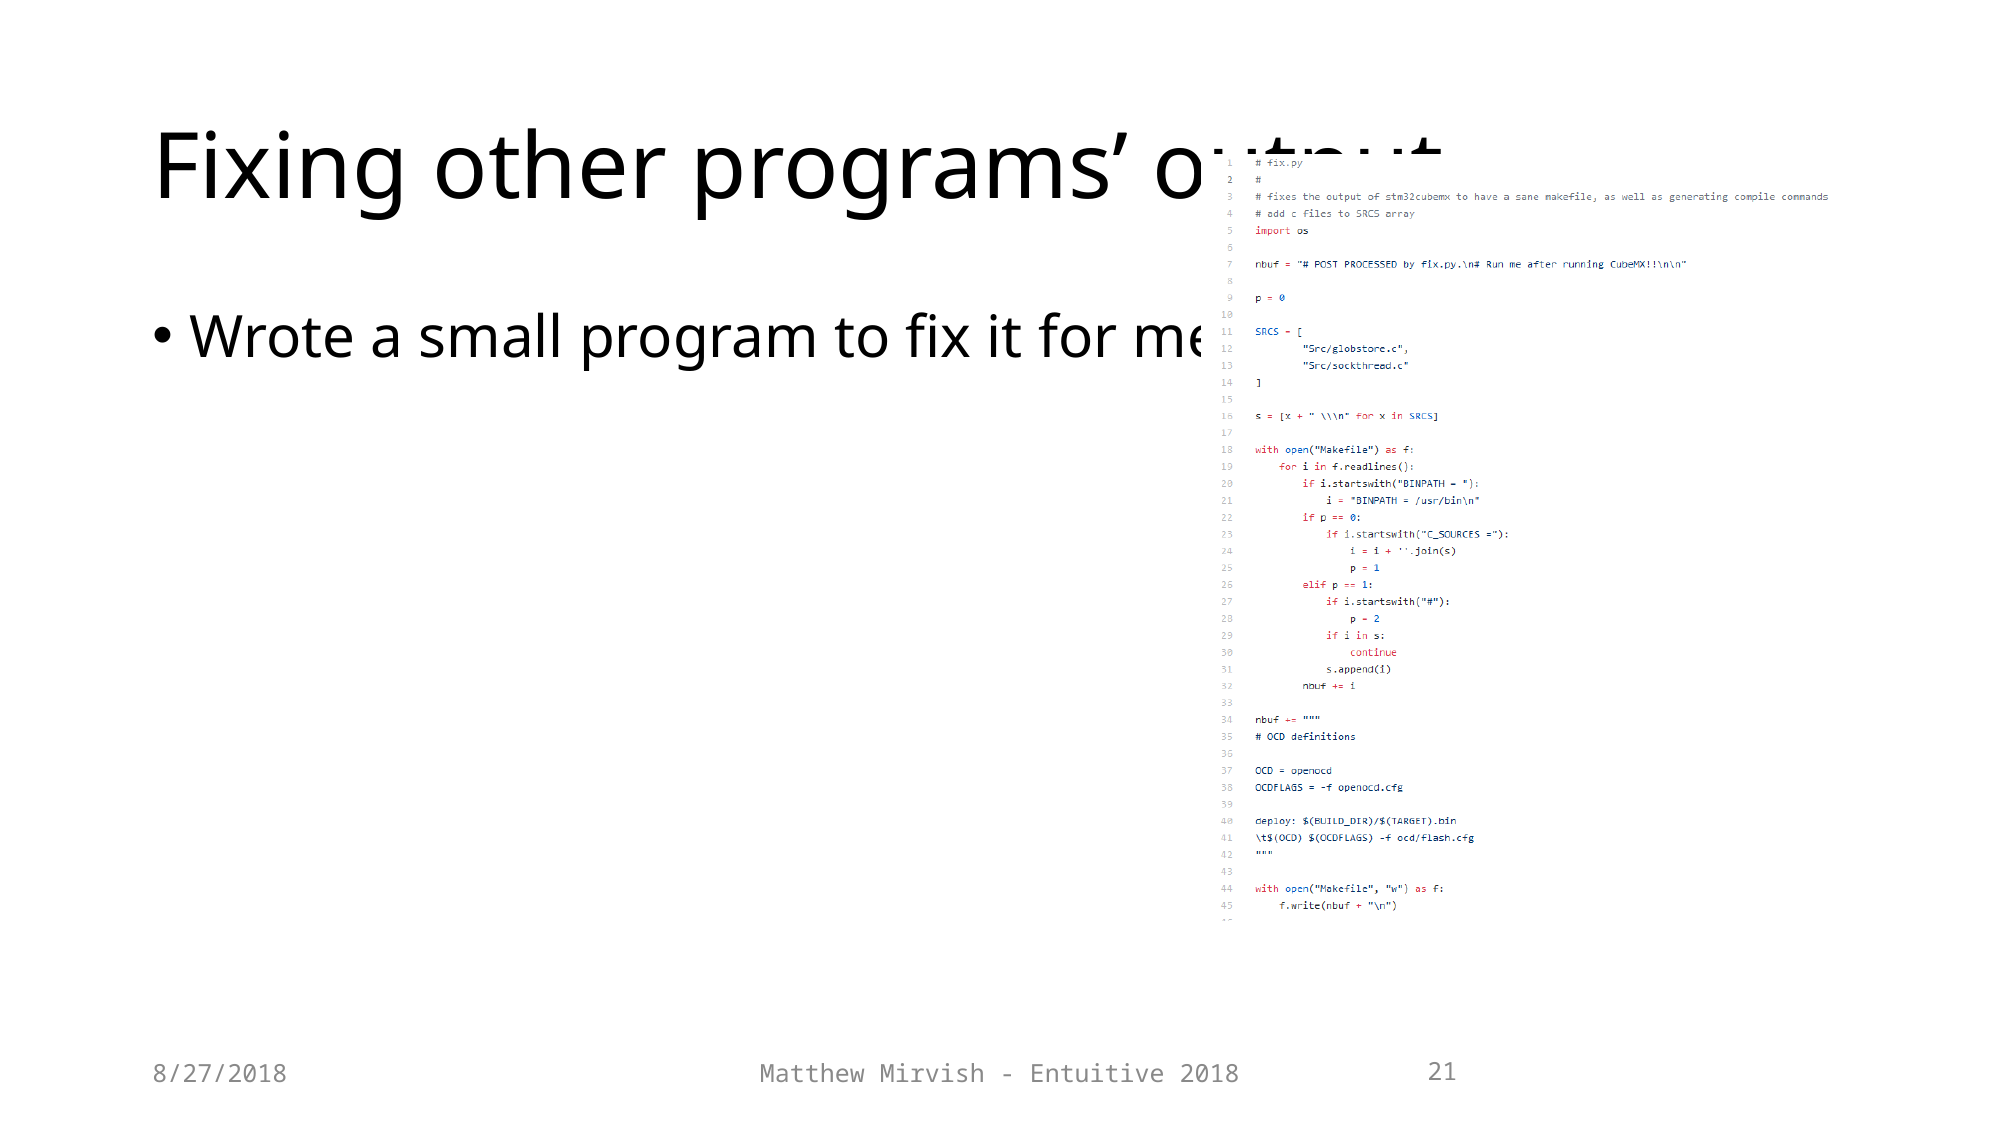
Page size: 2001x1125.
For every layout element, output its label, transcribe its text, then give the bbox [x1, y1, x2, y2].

text_box 21 [1412, 1042, 1863, 1103]
text_box 8/27/2018 [137, 1042, 588, 1103]
list Wrote a small program to fix it for me. [137, 299, 1201, 380]
text_box Matthew Mirvish - Entuitive 2018 [662, 1042, 1338, 1103]
picture [1201, 154, 1877, 921]
title Fixing other programs’ output [137, 59, 1863, 278]
